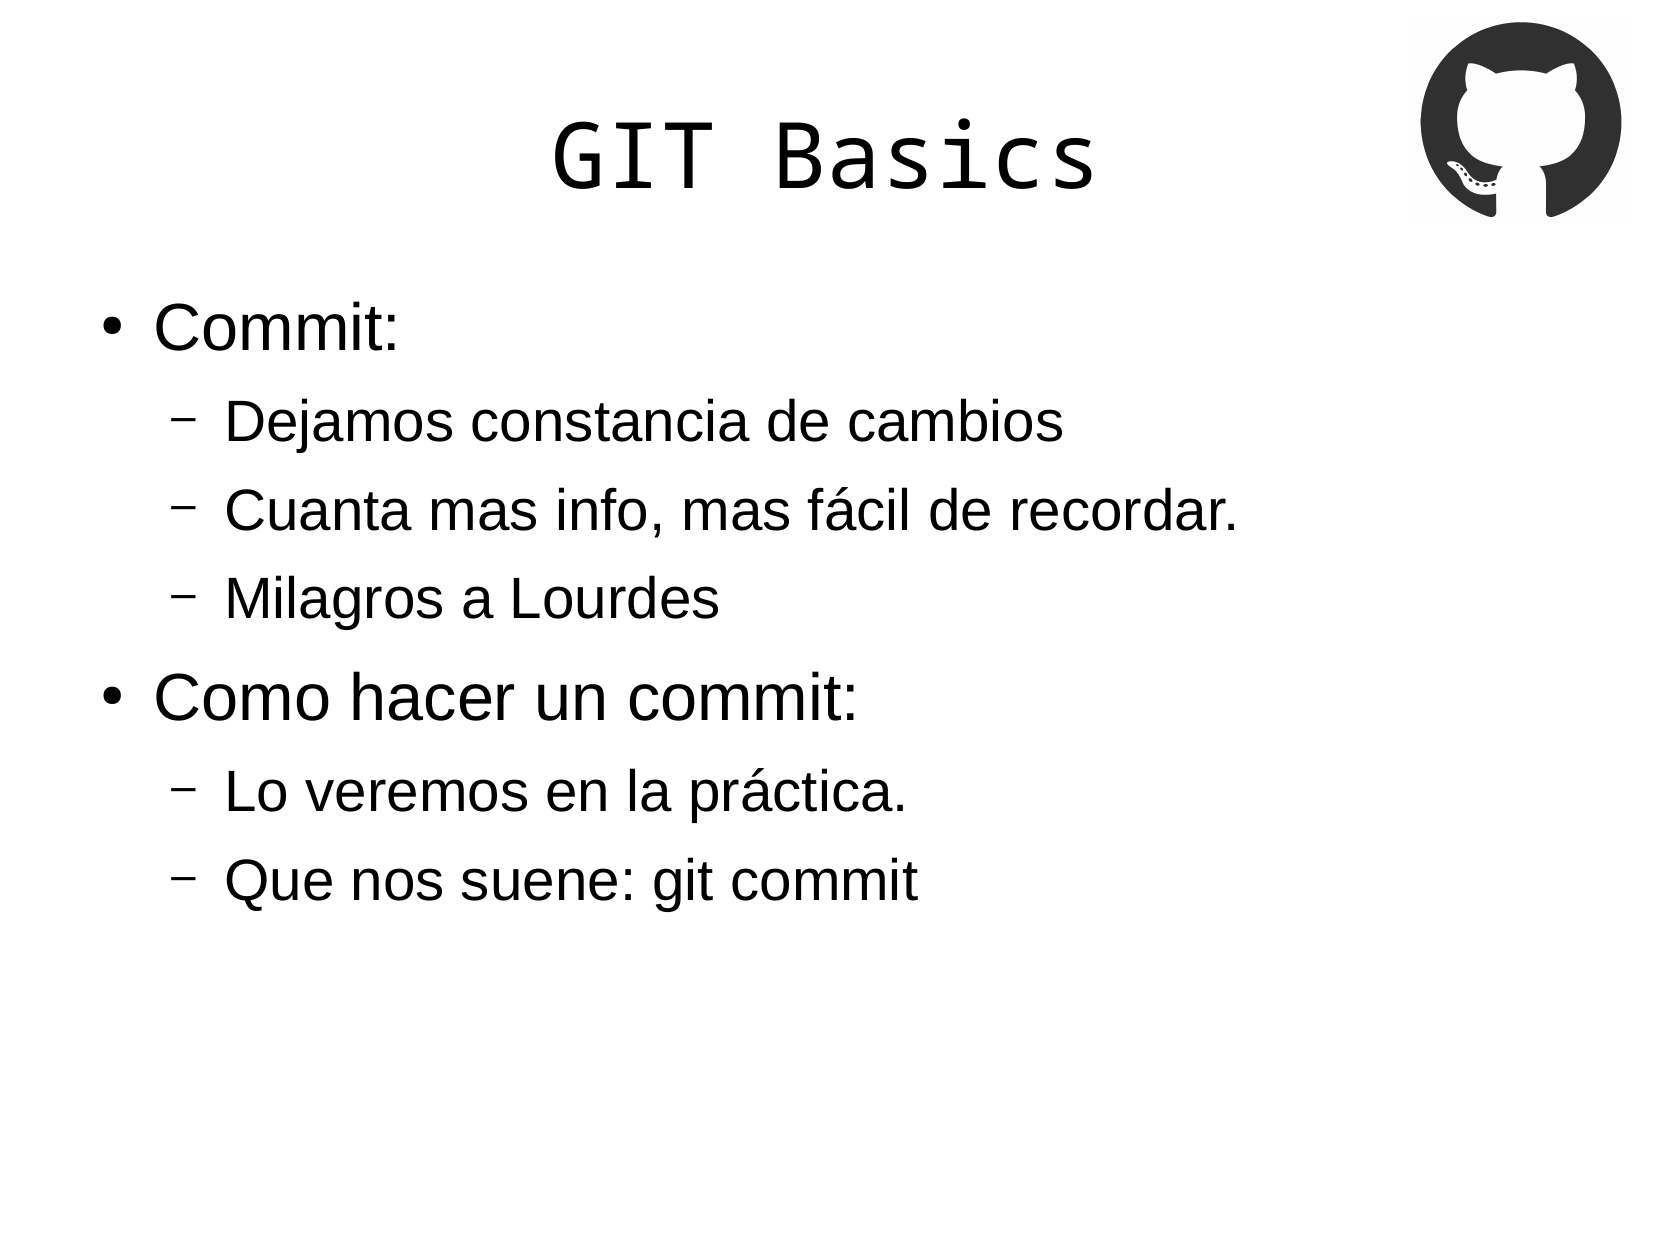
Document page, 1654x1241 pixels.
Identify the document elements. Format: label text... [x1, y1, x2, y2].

title GIT Basics [82, 49, 1571, 257]
list Commit: Dejamos constancia de cambios Cuanta mas info, mas fácil de recordar. Milagros a Lourdes Como hacer un commit: Lo veremos en la práctica. Que nos suene: git commit [82, 290, 1571, 1010]
picture [1409, 15, 1629, 226]
